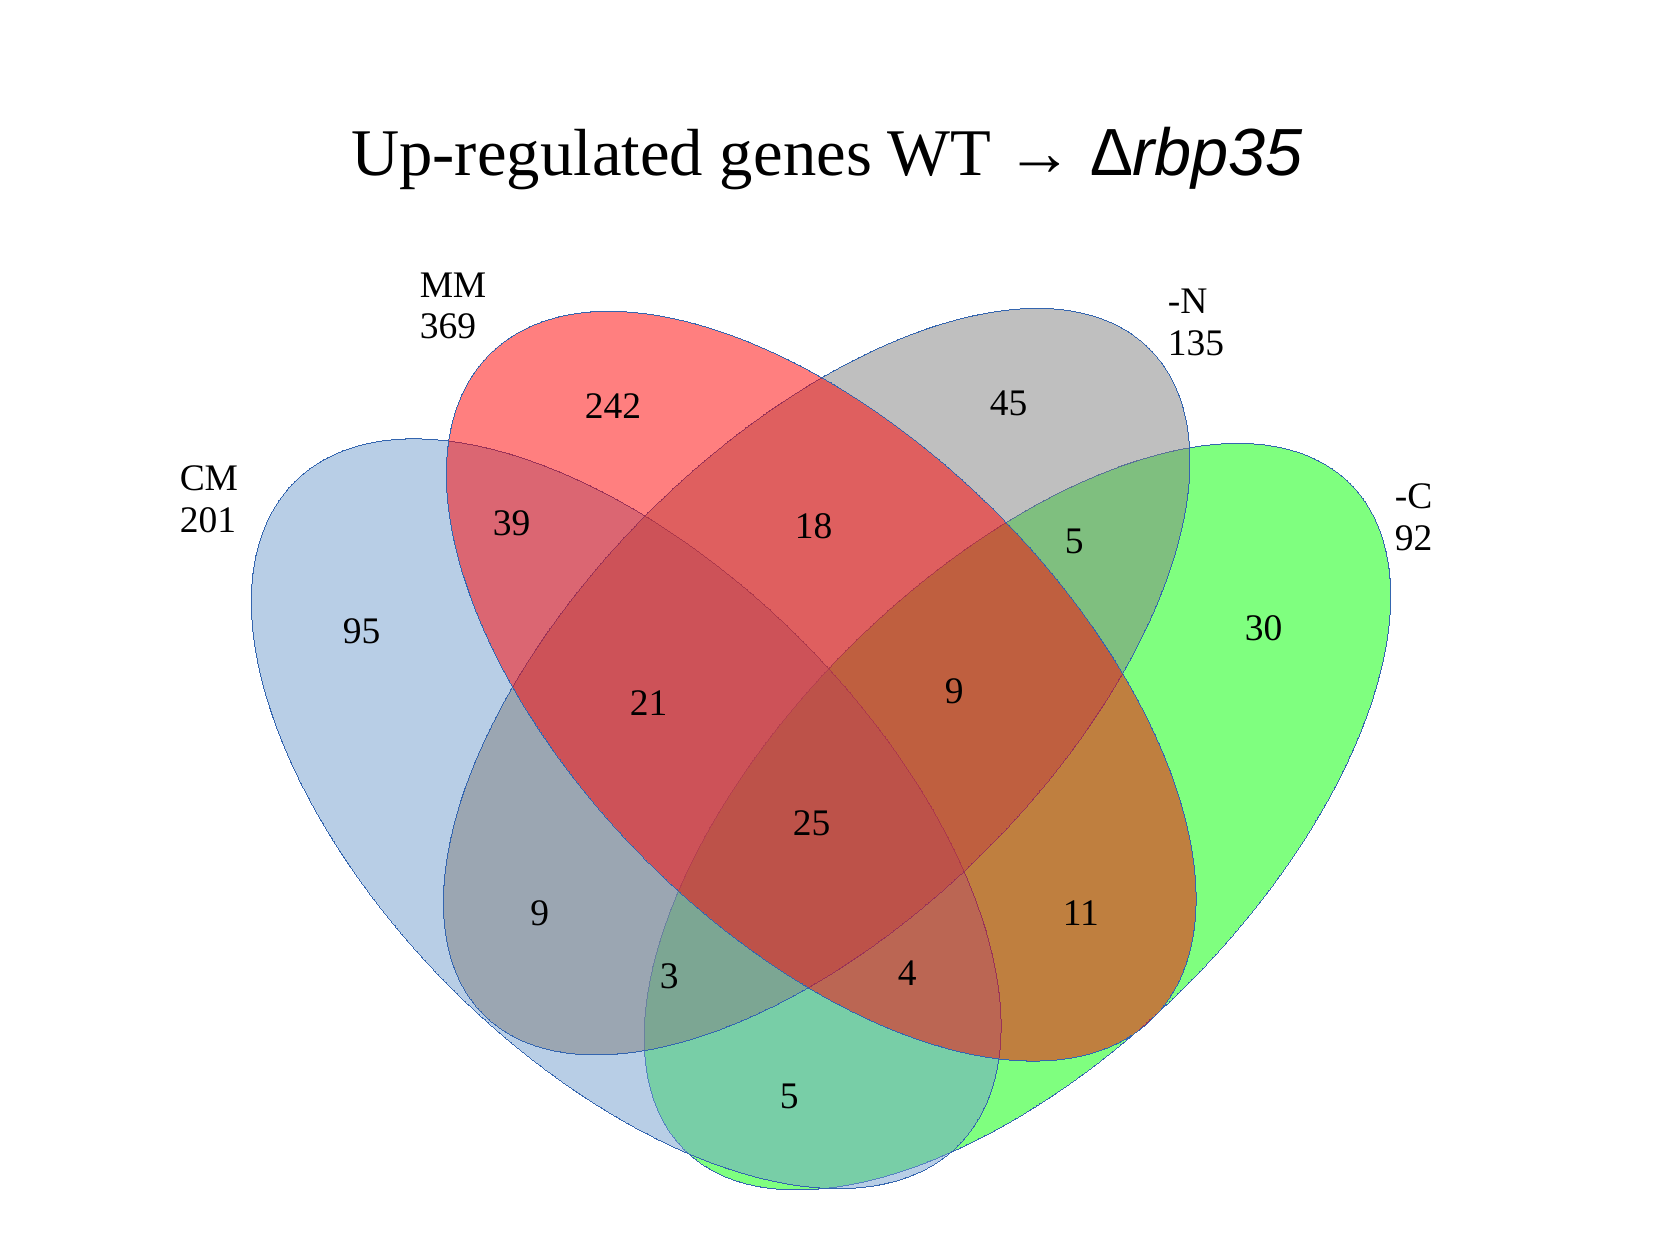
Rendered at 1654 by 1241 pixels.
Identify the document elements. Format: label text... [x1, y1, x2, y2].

text_box CM 201 [165, 450, 257, 549]
text_box 45 [975, 375, 1047, 432]
text_box 30 [1230, 600, 1322, 657]
text_box 25 [778, 795, 871, 852]
text_box -C 92 [1380, 468, 1490, 567]
text_box 95 [328, 603, 421, 661]
text_box 11 [1048, 885, 1141, 942]
title Up-regulated genes WT → ∆rbp35 [82, 49, 1571, 257]
text_box 4 [883, 945, 976, 1002]
text_box [251, 308, 1391, 1190]
text_box 3 [645, 948, 737, 1006]
text_box 9 [930, 663, 1022, 721]
text_box 18 [780, 498, 872, 556]
text_box 21 [615, 675, 707, 732]
text_box 39 [478, 495, 571, 552]
text_box 5 [765, 1068, 857, 1126]
text_box 9 [515, 885, 608, 942]
text_box 5 [1050, 513, 1142, 571]
text_box MM 369 [405, 256, 526, 355]
text_box -N 135 [1153, 273, 1246, 372]
text_box 242 [570, 378, 676, 436]
